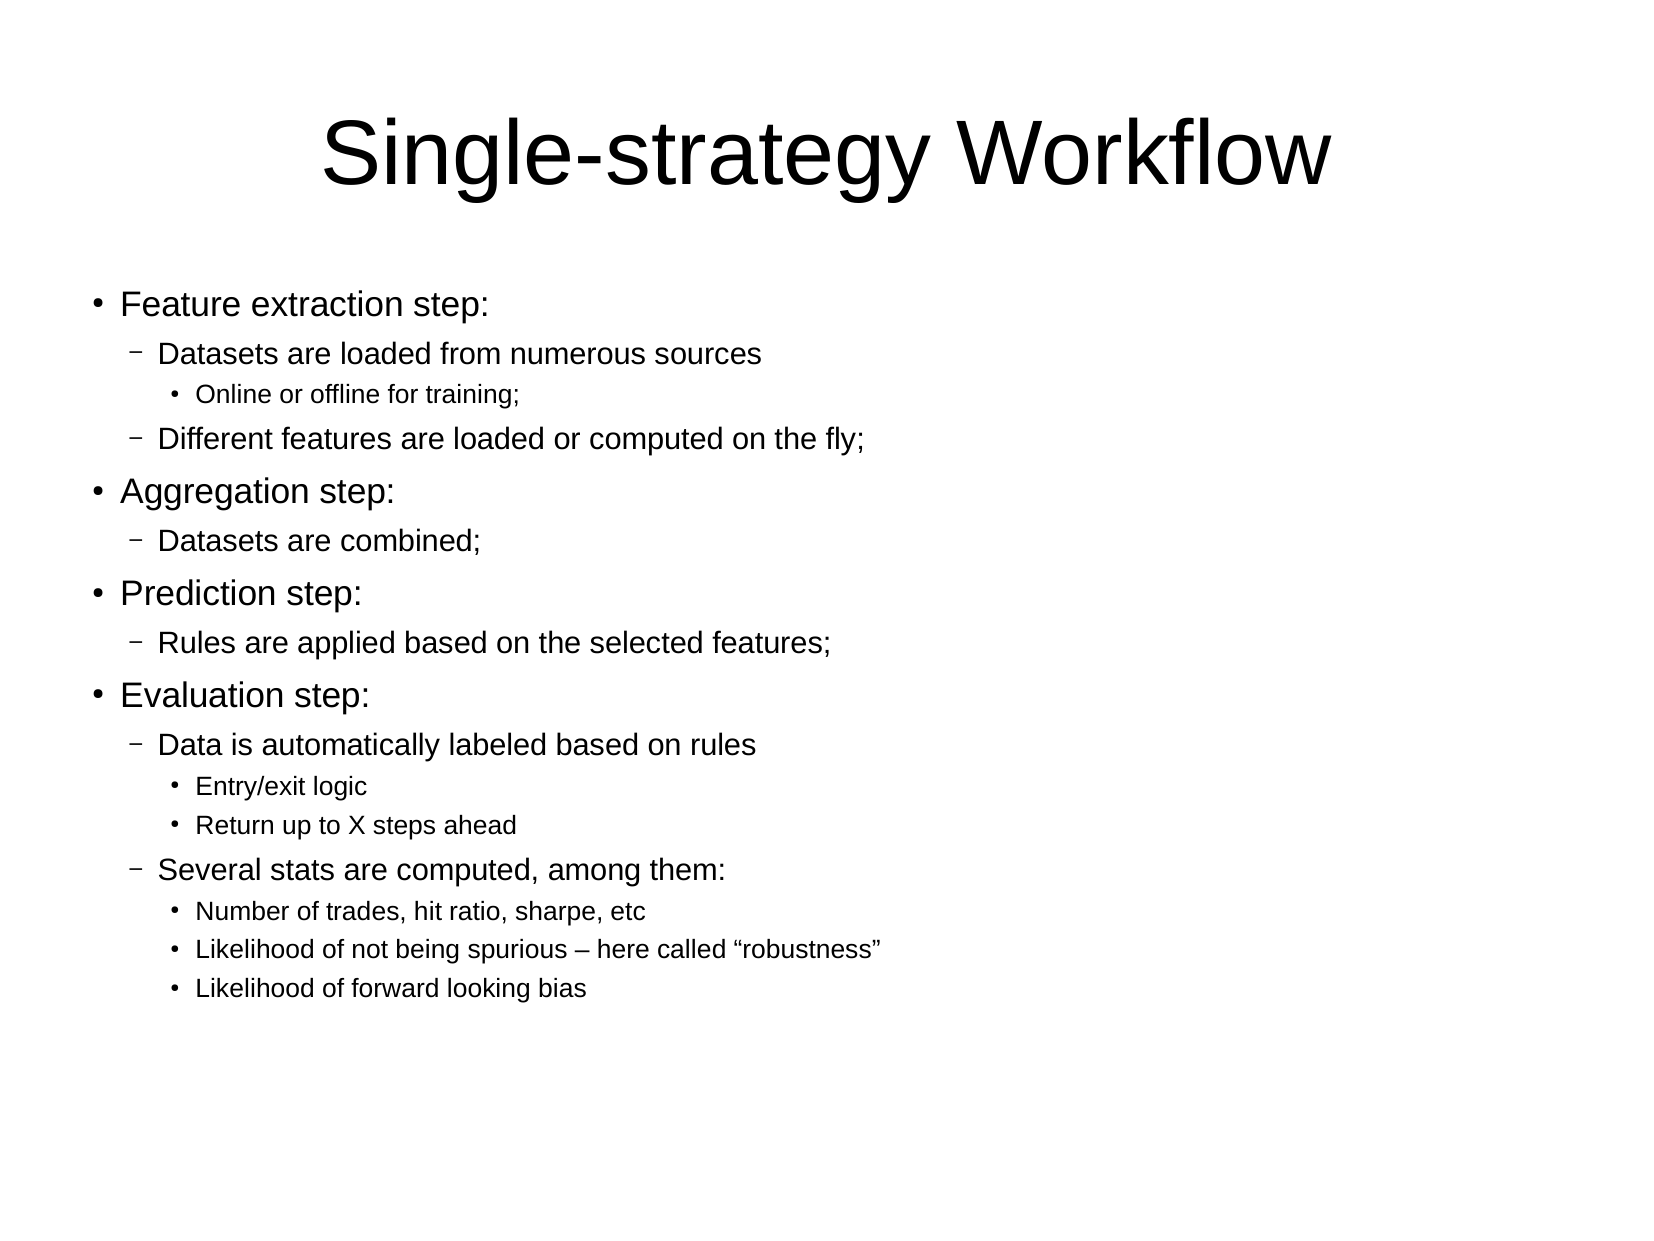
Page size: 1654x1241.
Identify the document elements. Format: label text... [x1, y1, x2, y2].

list Feature extraction step: Datasets are loaded from numerous sources Online or offline for training; Different features are loaded or computed on the fly; Aggregation step: Datasets are combined; Prediction step: Rules are applied based on the selected features; Evaluation step: Data is automatically labeled based on rules Entry/exit logic Return up to X steps ahead Several stats are computed, among them: Number of trades, hit ratio, sharpe, etc Likelihood of not being spurious – here called “robustness” Likelihood of forward looking bias [82, 284, 1571, 1004]
title Single-strategy Workflow [82, 49, 1571, 257]
